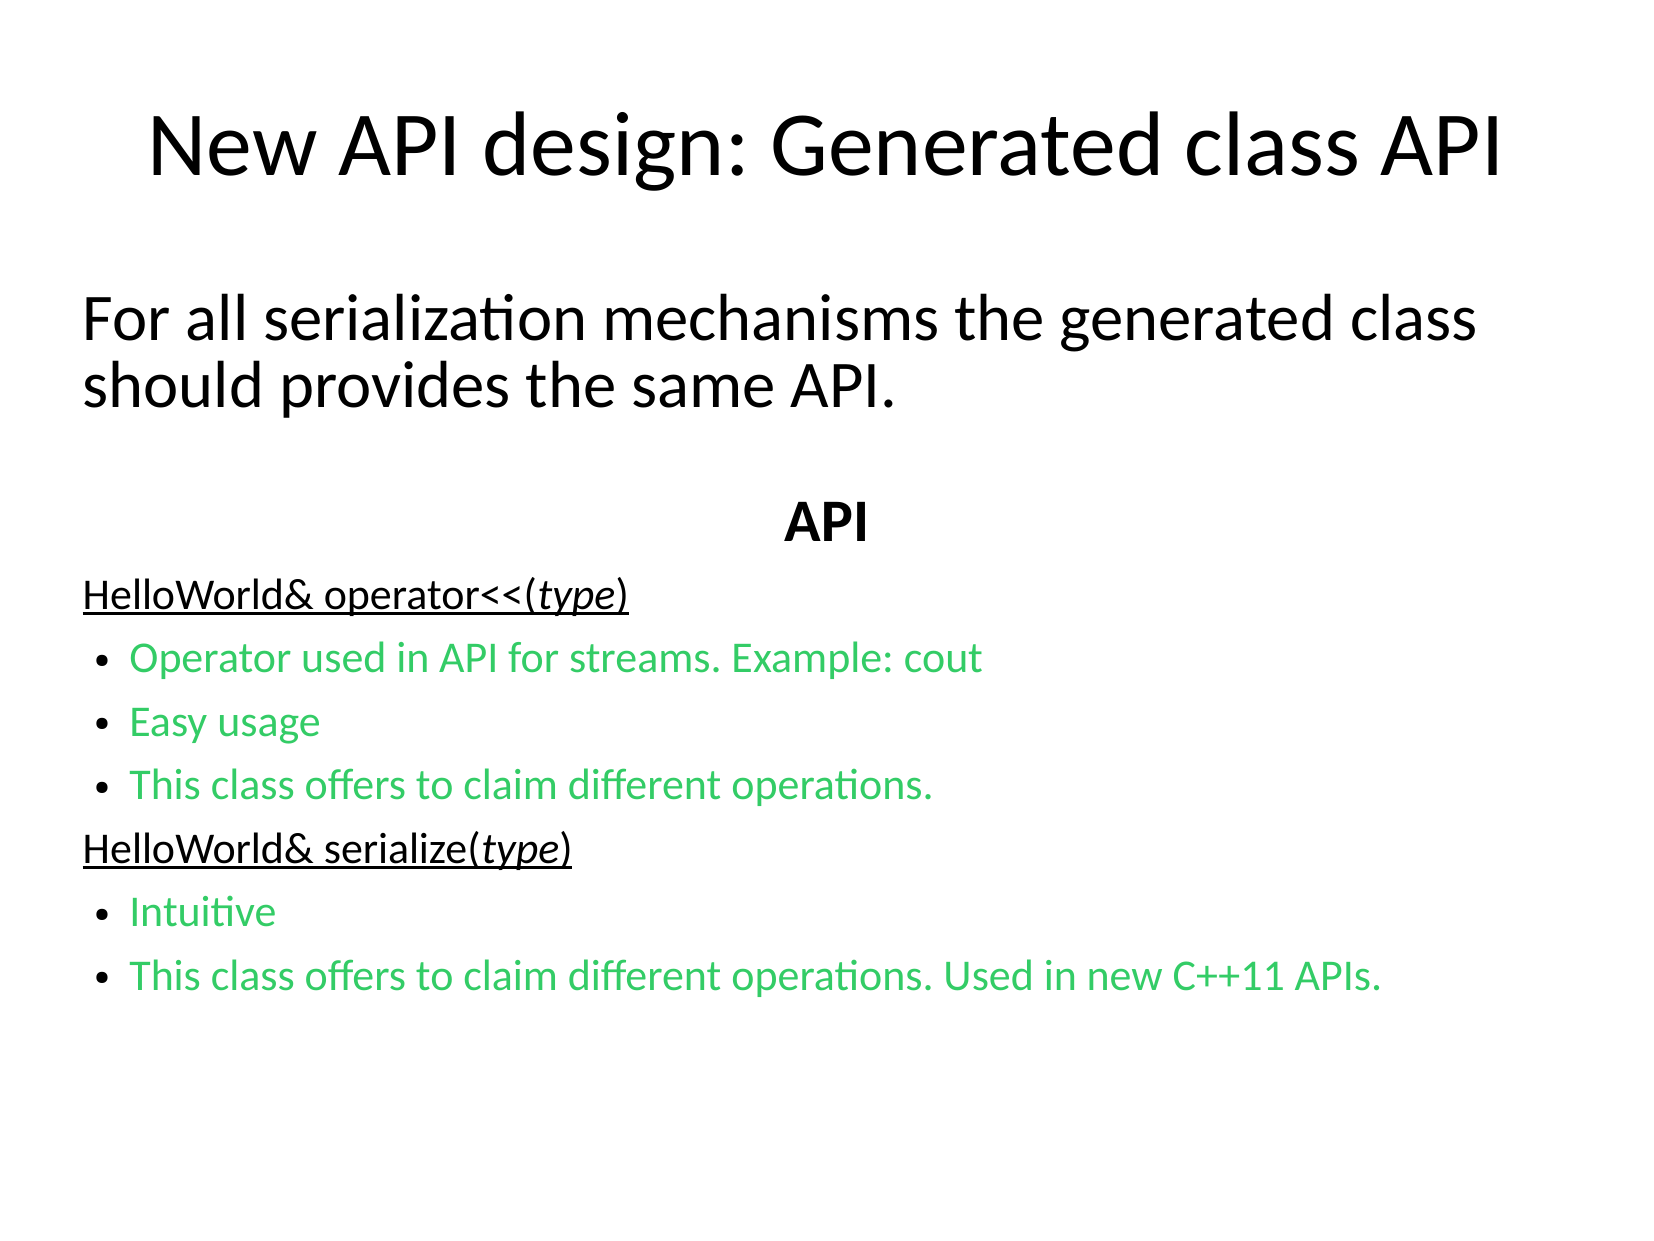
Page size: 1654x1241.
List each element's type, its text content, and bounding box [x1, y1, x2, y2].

list API HelloWorld& operator<<(type) Operator used in API for streams. Example: cout Easy usage This class offers to claim different operations. HelloWorld& serialize(type) Intuitive This class offers to claim different operations. Used in new C++11 APIs. [82, 496, 1571, 1009]
list For all serialization mechanisms the generated class should provides the same API. [82, 290, 1571, 496]
title New API design: Generated class API [82, 49, 1571, 257]
